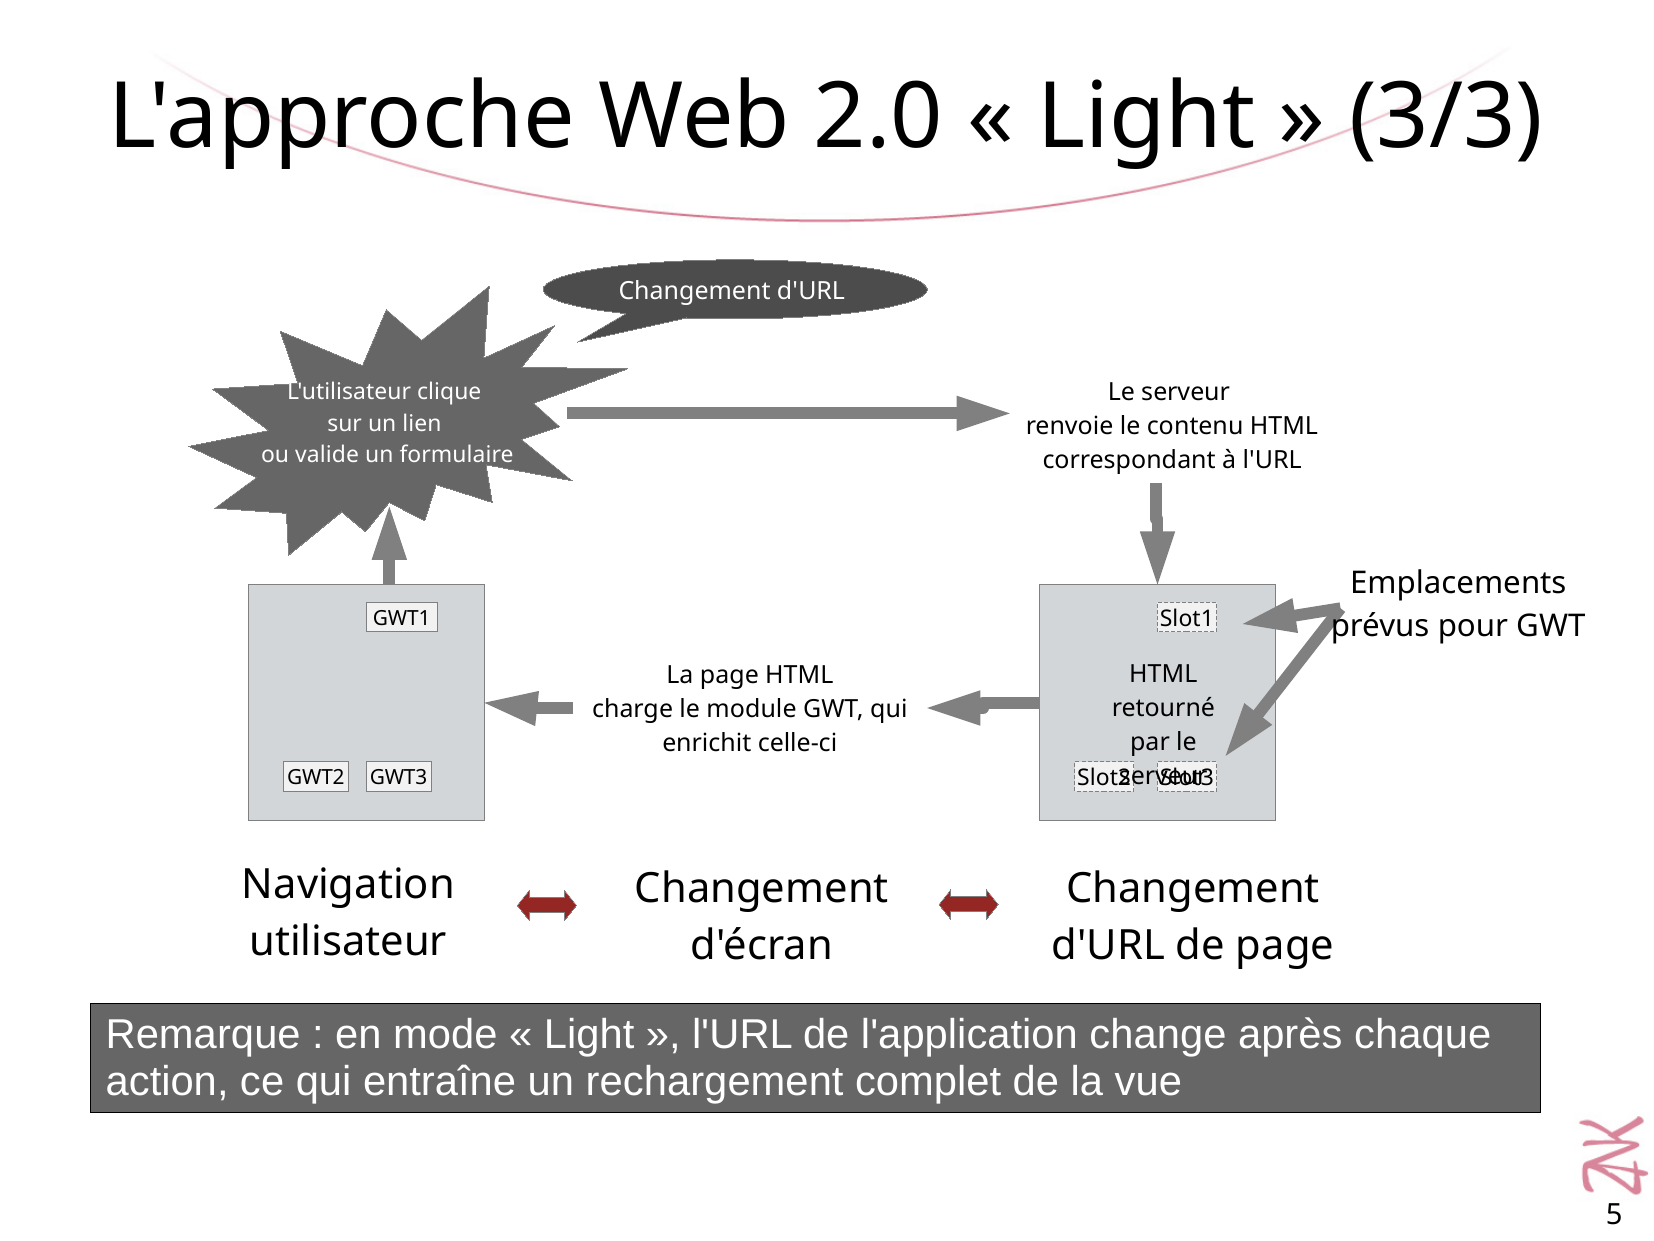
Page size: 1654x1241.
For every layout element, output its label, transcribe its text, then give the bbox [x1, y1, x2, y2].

text_box Changement d'URL de page [1015, 850, 1371, 964]
text_box GWT3 [366, 761, 432, 792]
text_box GWT2 [283, 761, 349, 792]
picture [4, 1, 1654, 1241]
text_box Slot2 [1074, 781, 1134, 792]
text_box HTML retourné par le serveur [1074, 648, 1252, 781]
text_box Navigation utilisateur [212, 846, 485, 960]
text_box [1039, 584, 1276, 821]
text_box Changement d'URL [543, 259, 928, 343]
text_box Slot3 [1157, 781, 1217, 792]
title L'approche Web 2.0 « Light » (3/3) [82, 5, 1571, 220]
text_box GWT1 [366, 602, 438, 632]
text_box [517, 890, 577, 921]
text_box Slot1 [1157, 602, 1217, 632]
text_box [248, 584, 485, 821]
text_box Le serveur renvoie le contenu HTML correspondant à l'URL [1009, 366, 1335, 499]
text_box Emplacements prévus pour GWT [1310, 552, 1607, 678]
text_box Changement d'écran [584, 850, 939, 964]
text_box Remarque : en mode « Light », l'URL de l'application change après chaque action, ce qui entraîne un rechargement complet de la vue [90, 1003, 1541, 1113]
text_box L'utilisateur clique sur un lien ou valide un formulaire [188, 286, 628, 556]
text_box La page HTML charge le module GWT, qui enrichit celle-ci [572, 649, 928, 756]
text_box [939, 889, 999, 920]
